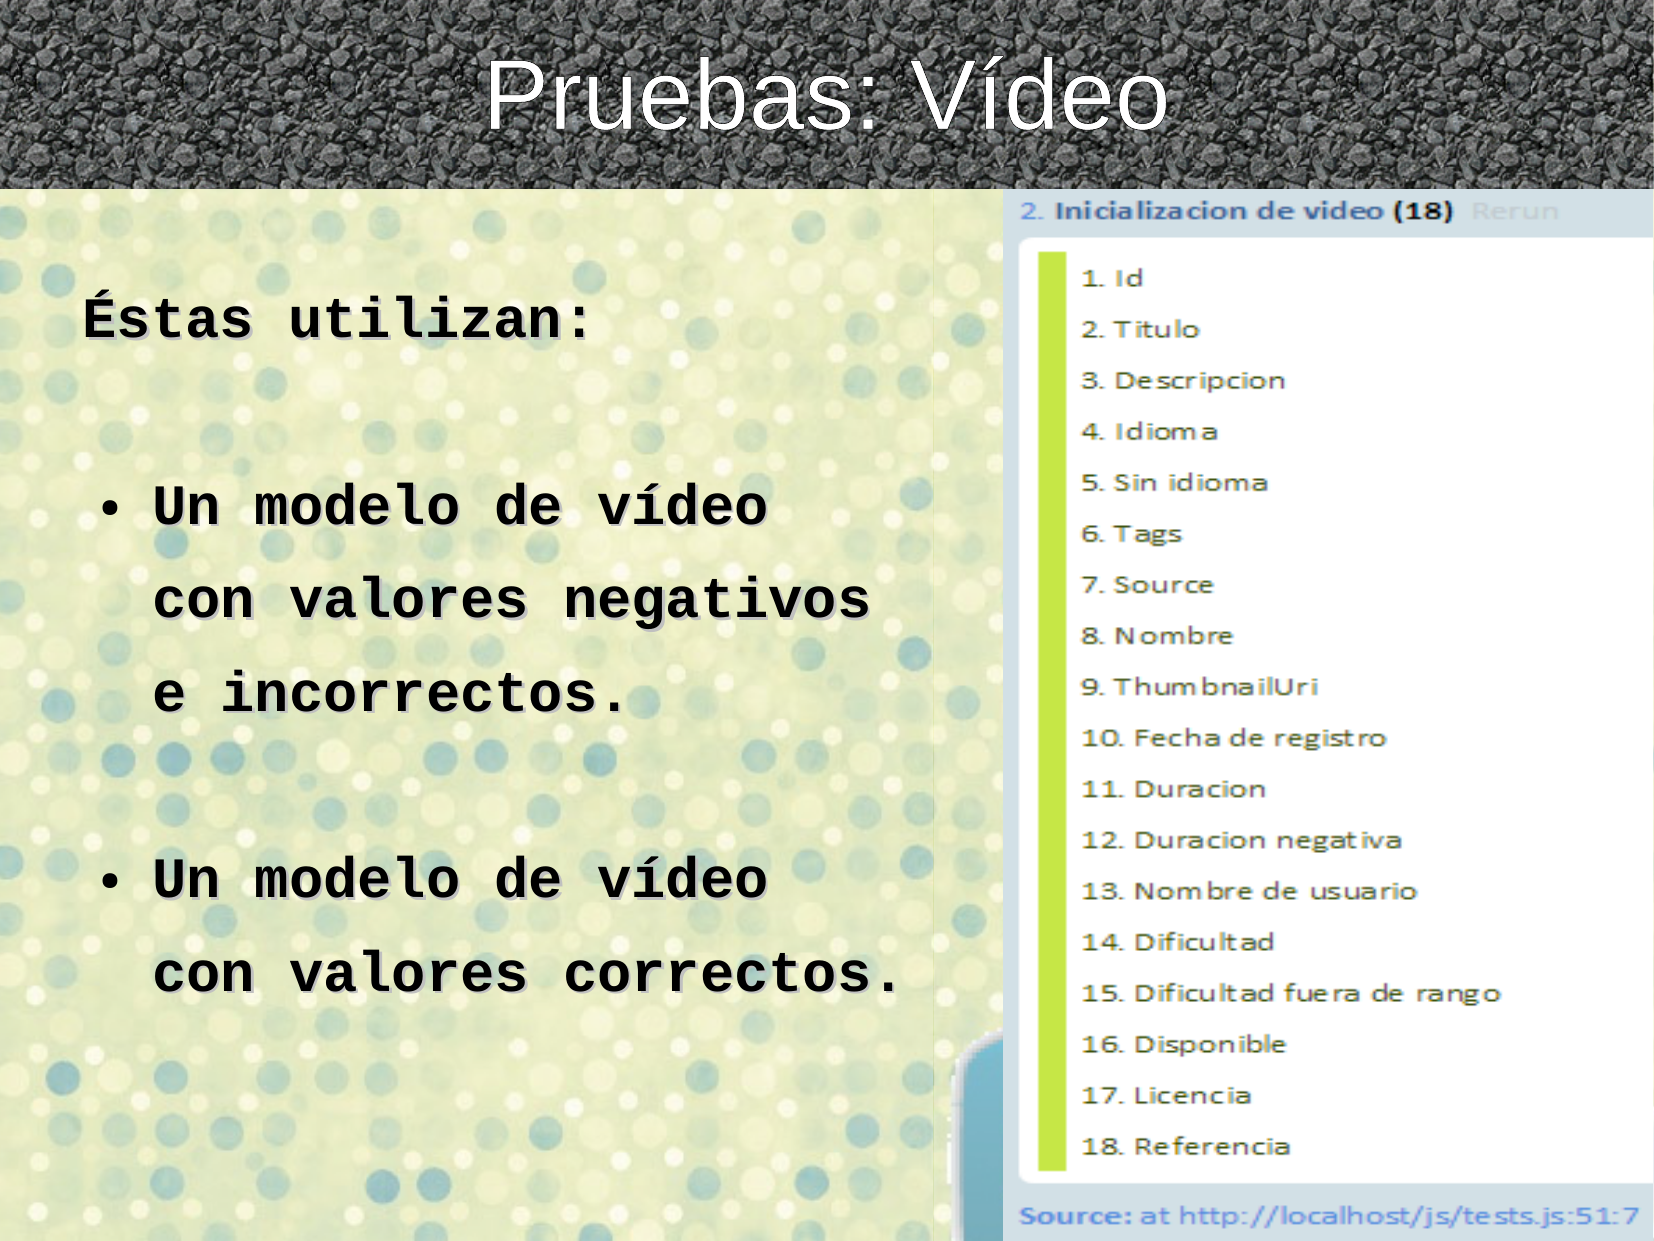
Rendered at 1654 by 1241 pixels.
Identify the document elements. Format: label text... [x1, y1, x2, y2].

list Éstas utilizan: Un modelo de vídeo con valores negativos e incorrectos. Un modelo de vídeo con valores correctos. [82, 290, 1571, 1010]
picture [0, 189, 1654, 1241]
title Pruebas: Vídeo [0, 0, 1654, 189]
